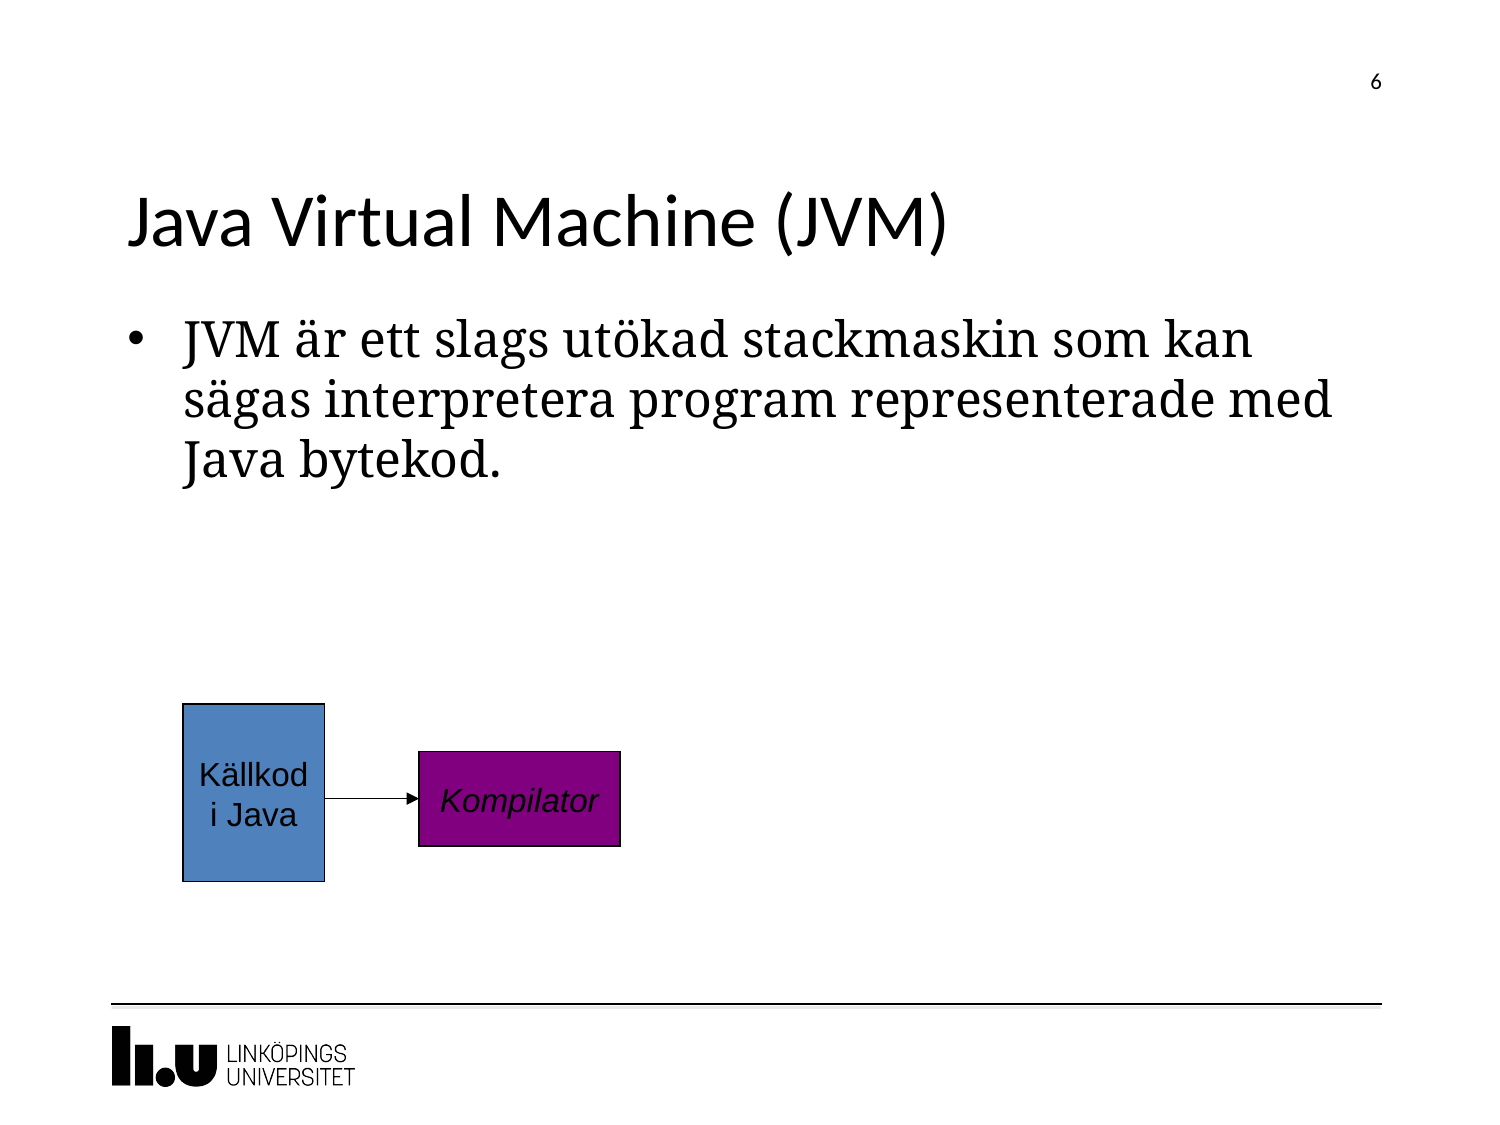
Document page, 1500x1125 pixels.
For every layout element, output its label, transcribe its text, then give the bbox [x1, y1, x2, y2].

text_box JVM är ett slags utökad stackmaskin som kan sägas interpretera program representerade med Java bytekod. [112, 300, 1382, 968]
text_box Java Virtual Machine (JVM) [112, 163, 1382, 300]
text_box Kompilator [419, 751, 620, 846]
text_box Källkod i Java [182, 704, 325, 882]
text_box <number> [1306, 59, 1397, 103]
picture [112, 1026, 355, 1087]
